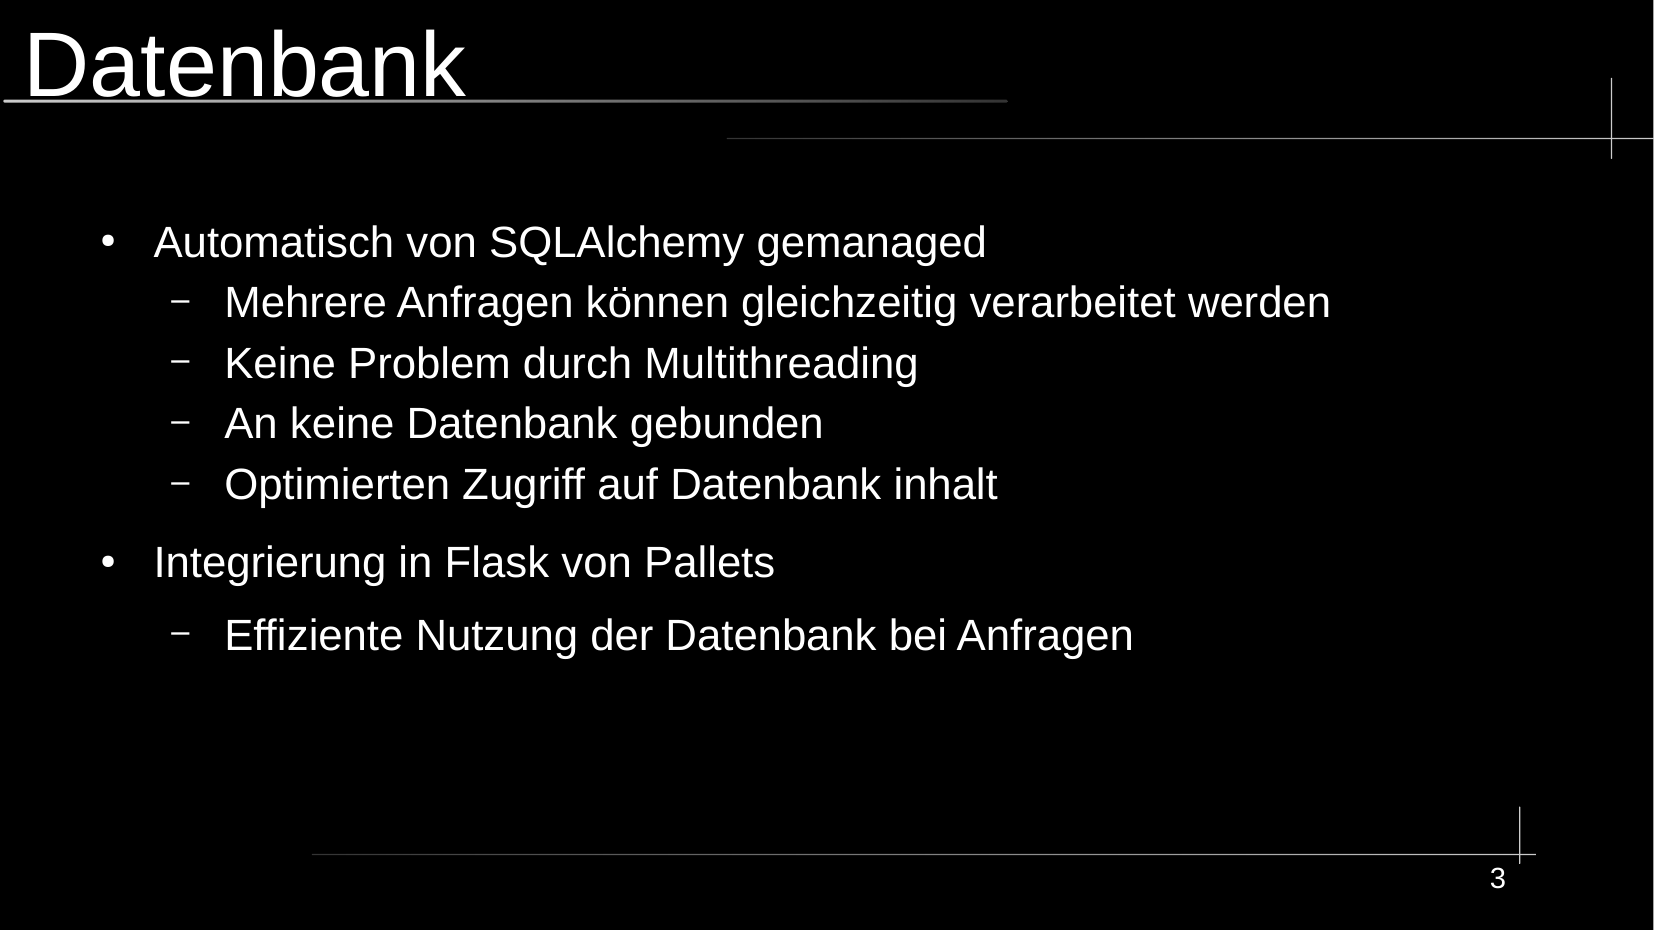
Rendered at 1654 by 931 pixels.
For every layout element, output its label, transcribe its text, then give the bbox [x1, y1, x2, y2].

list Automatisch von SQLAlchemy gemanaged Mehrere Anfragen können gleichzeitig verarbeitet werden Keine Problem durch Multithreading An keine Datenbank gebunden Optimierten Zugriff auf Datenbank inhalt Integrierung in Flask von Pallets Effiziente Nutzung der Datenbank bei Anfragen [82, 217, 1571, 758]
title Datenbank [23, 11, 1589, 119]
